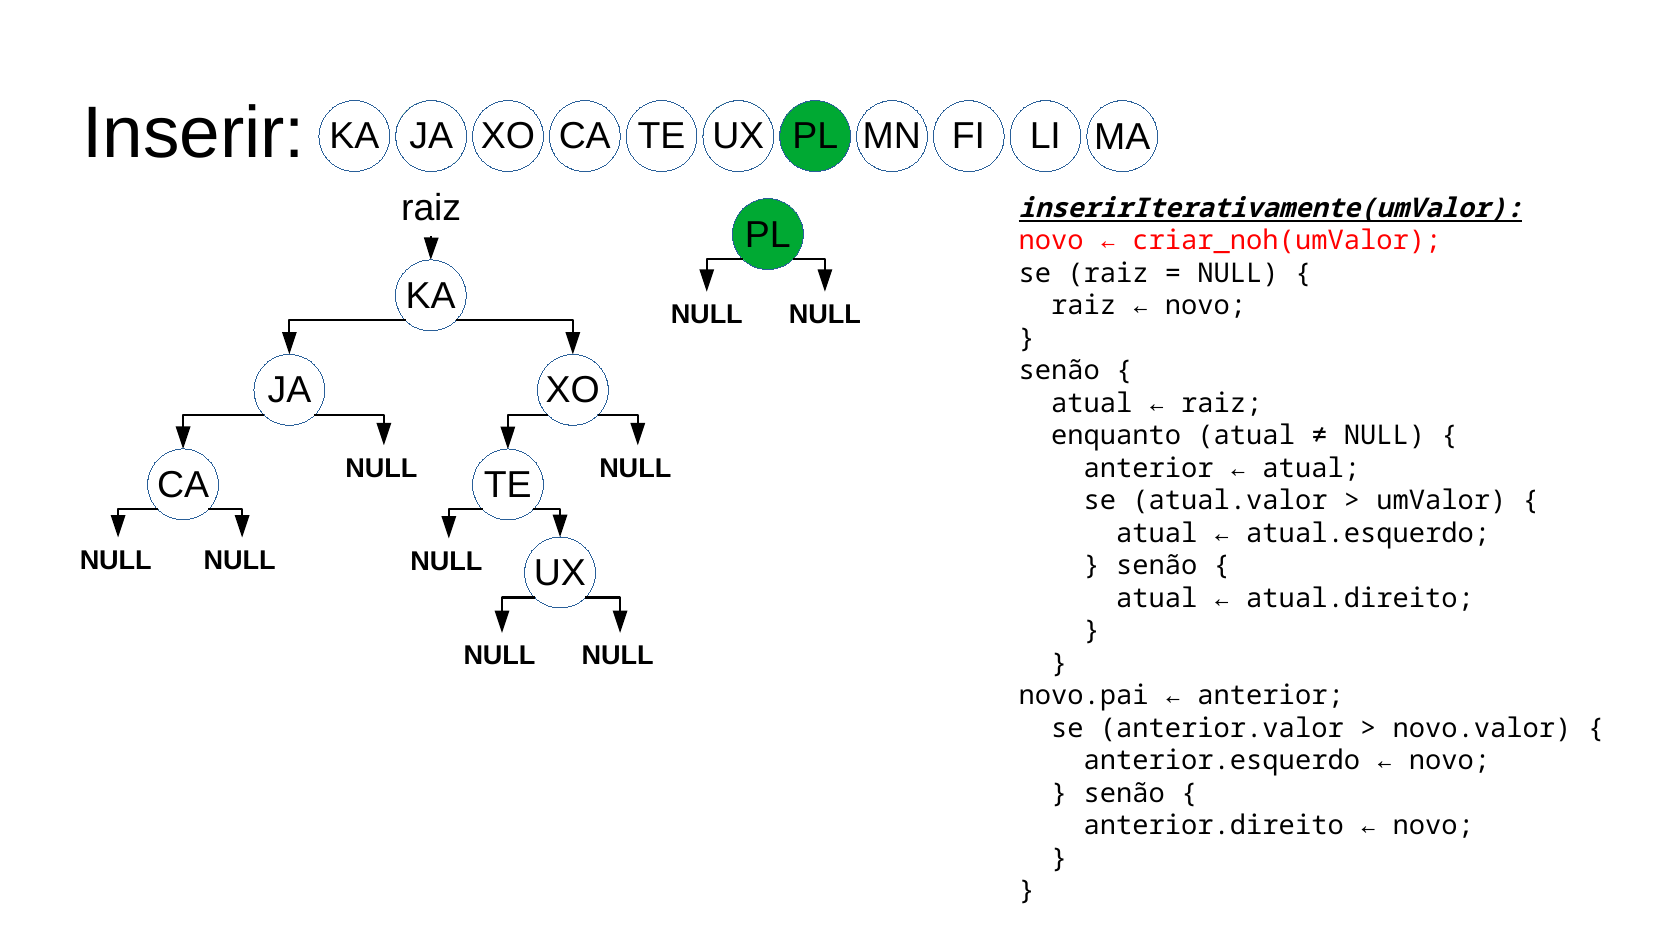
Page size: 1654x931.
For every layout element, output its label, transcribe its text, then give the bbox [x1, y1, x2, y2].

text_box NULL [584, 445, 691, 491]
text_box CA [549, 100, 621, 172]
text_box NULL [566, 632, 674, 679]
text_box MN [856, 100, 928, 172]
text_box [744, 118, 786, 206]
text_box inserirIterativamente(umValor): novo ← criar_noh(umValor); se (raiz = NULL) { raiz ← novo; } senão { atual ← raiz; enquanto (atual ≠ NULL) { anterior ← atual; se (atual.valor > umValor) { atual ← atual.esquerdo; } senão { atual ← atual.direito; } } novo.pai ← anterior; se (anterior.valor > novo.valor) { anterior.esquerdo ← novo; } senão { anterior.direito ← novo; } } [1003, 182, 1654, 931]
text_box TE [626, 100, 697, 172]
text_box PL [732, 198, 804, 270]
text_box XO [537, 354, 609, 426]
text_box UX [702, 100, 774, 172]
text_box LI [1010, 100, 1081, 172]
text_box XO [472, 100, 544, 172]
text_box PL [779, 100, 851, 172]
text_box TE [472, 448, 544, 520]
text_box MA [1086, 100, 1158, 172]
text_box NULL [188, 537, 296, 583]
text_box NULL [774, 291, 876, 337]
text_box JA [395, 100, 467, 172]
title Inserir: [82, 54, 1571, 211]
text_box NULL [395, 538, 502, 584]
text_box JA [253, 354, 325, 426]
text_box NULL [330, 445, 438, 491]
text_box CA [147, 448, 219, 520]
text_box FI [933, 100, 1005, 172]
text_box UX [524, 536, 596, 608]
text_box NULL [64, 537, 172, 583]
text_box NULL [448, 632, 556, 678]
text_box NULL [655, 291, 758, 337]
text_box KA [318, 100, 390, 172]
text_box KA [395, 259, 467, 331]
text_box raiz [386, 179, 477, 237]
